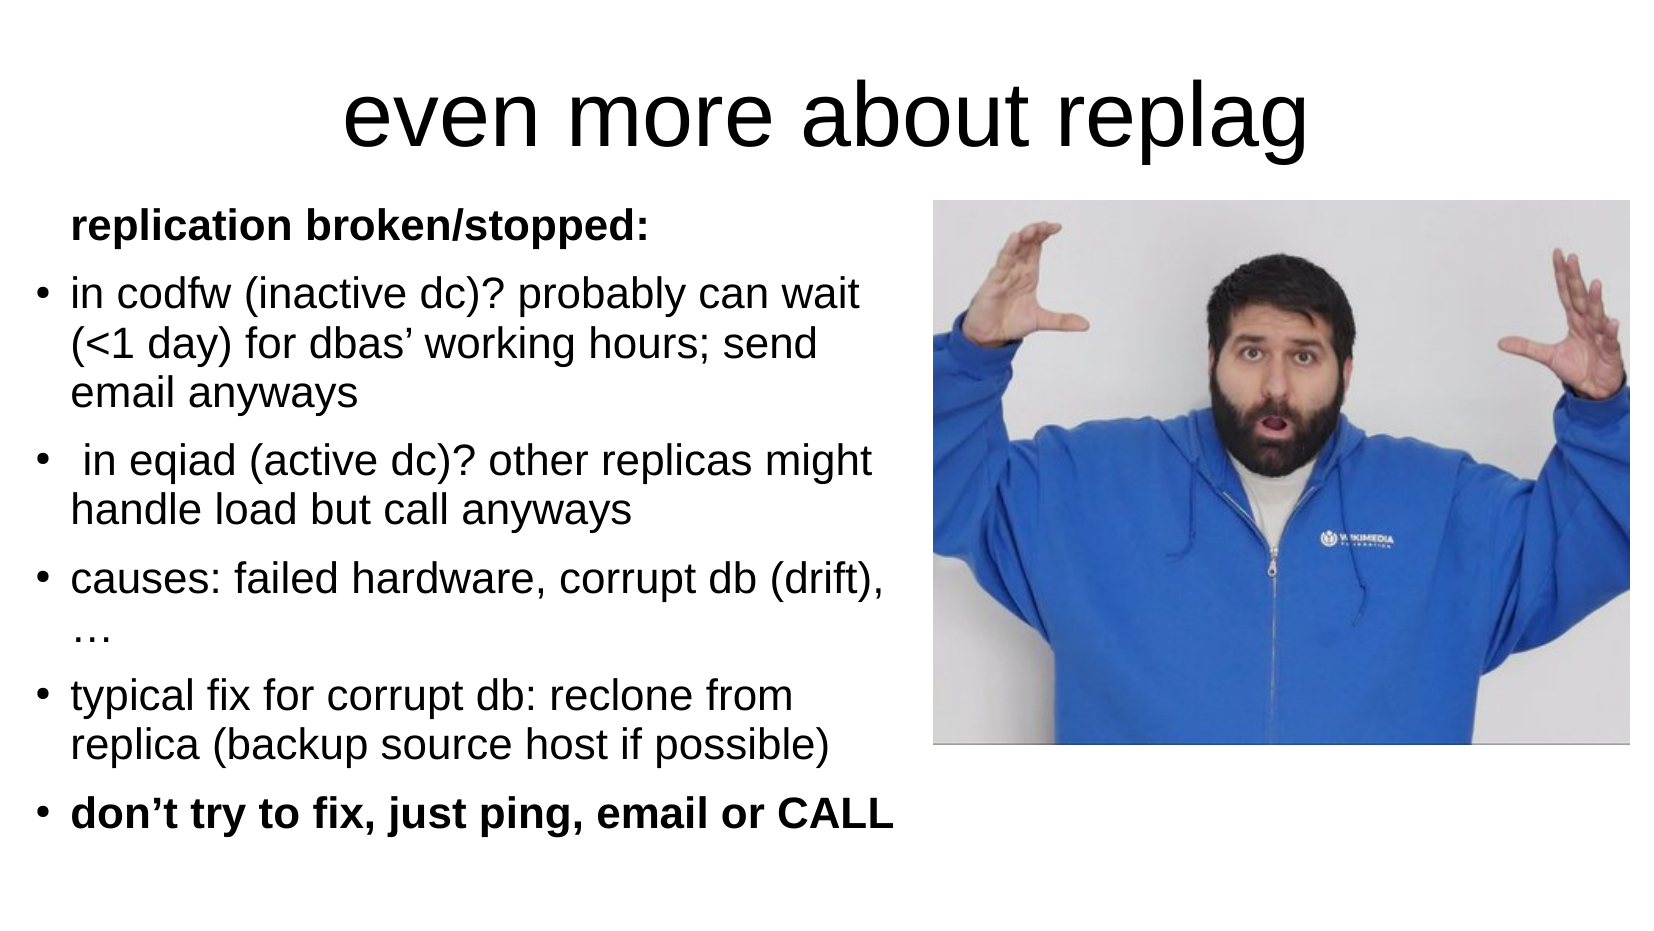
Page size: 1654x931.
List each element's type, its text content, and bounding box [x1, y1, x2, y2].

list replication broken/stopped: in codfw (inactive dc)? probably can wait (<1 day) for dbas’ working hours; send email anyways in eqiad (active dc)? other replicas might handle load but call anyways causes: failed hardware, corrupt db (drift), … typical fix for corrupt db: reclone from replica (backup source host if possible) don’t try to fix, just ping, email or CALL [23, 200, 910, 869]
title even more about replag [82, 37, 1571, 193]
picture [933, 200, 1630, 745]
